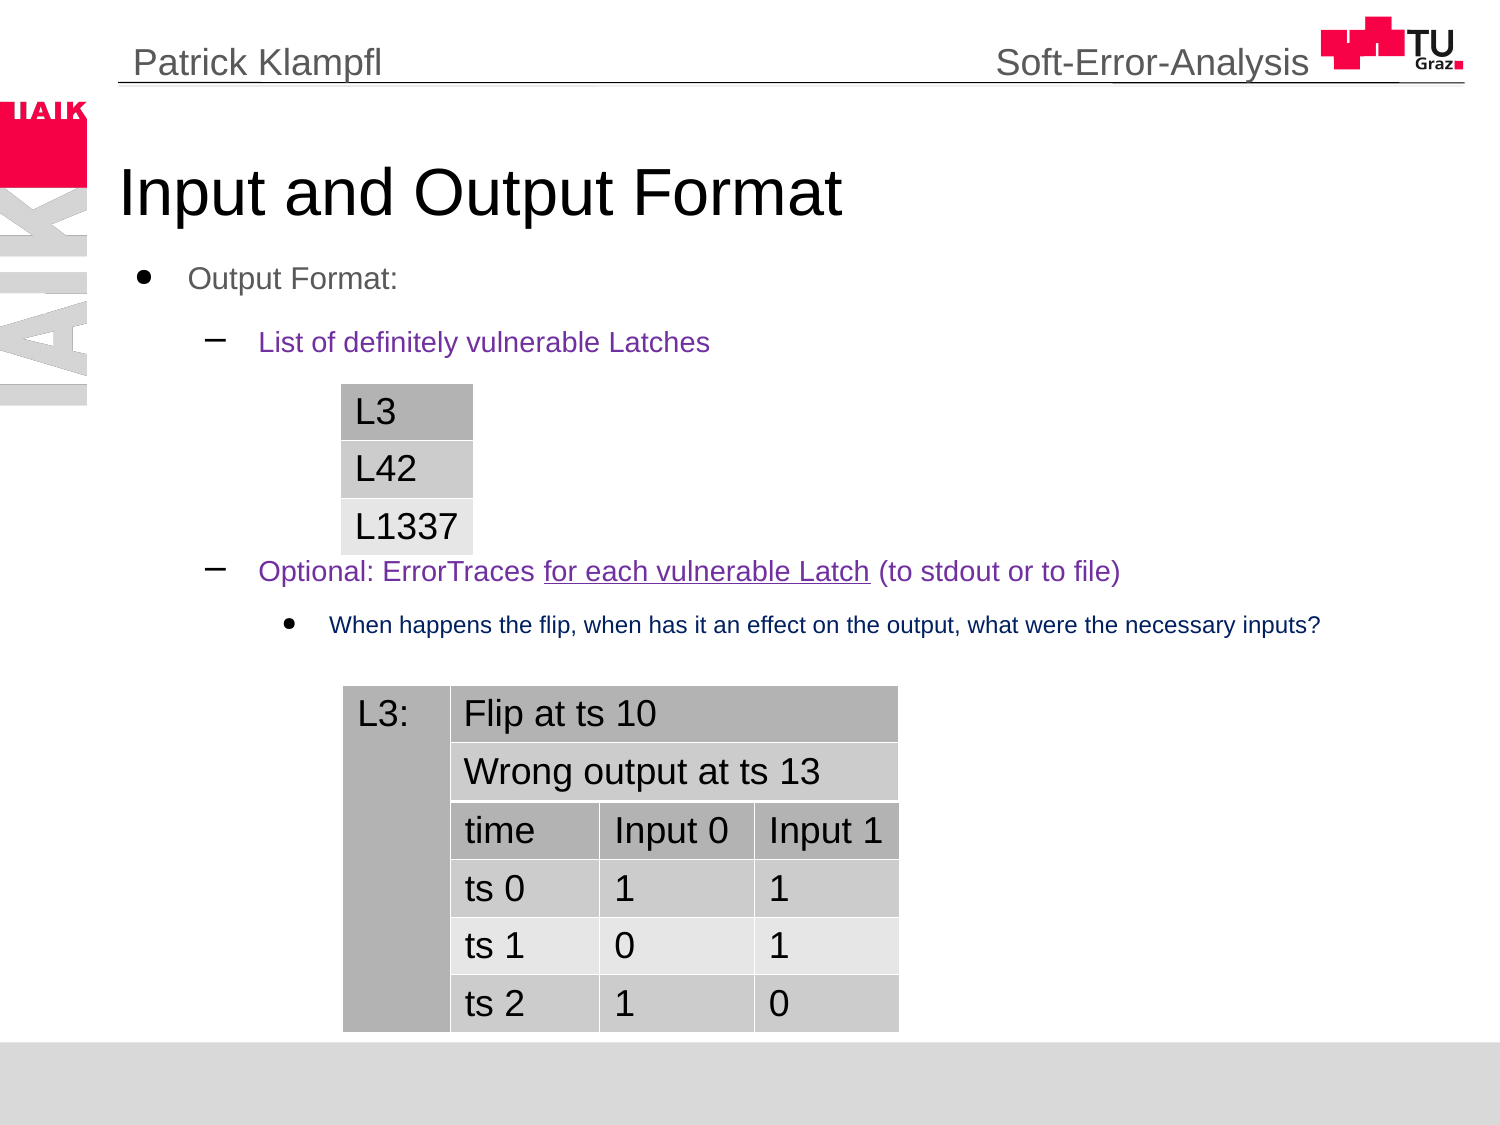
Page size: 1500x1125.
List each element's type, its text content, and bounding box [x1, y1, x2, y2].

table_cell 0 [755, 975, 899, 1032]
table_cell ts 2 [451, 975, 599, 1032]
list Output Format: List of definitely vulnerable Latches Optional: ErrorTraces for each vulnerable Latch (to stdout or to file) When happens the flip, when has it an effect on the output, what were the necessary inputs? [116, 261, 1467, 1004]
table_header L3 [341, 384, 473, 440]
table_cell ts 0 [451, 860, 599, 917]
table_header time [451, 803, 599, 859]
picture [1318, 12, 1466, 73]
table_cell 1 [755, 918, 899, 974]
table_cell 1 [755, 860, 899, 917]
table_header Flip at ts 10 [451, 686, 898, 742]
table_cell L42 [341, 441, 473, 498]
table_cell L1337 [341, 499, 473, 555]
table_header Input 0 [600, 803, 754, 859]
table_header Input 1 [755, 803, 899, 859]
table_cell 1 [600, 860, 754, 917]
title Input and Output Format [118, 98, 1469, 287]
table_cell 0 [600, 918, 754, 974]
table_cell ts 1 [451, 918, 599, 974]
table_cell Wrong output at ts 13 [451, 743, 898, 800]
table_header L3: [343, 686, 450, 1032]
table_cell 1 [600, 975, 754, 1032]
picture [0, 1, 87, 406]
